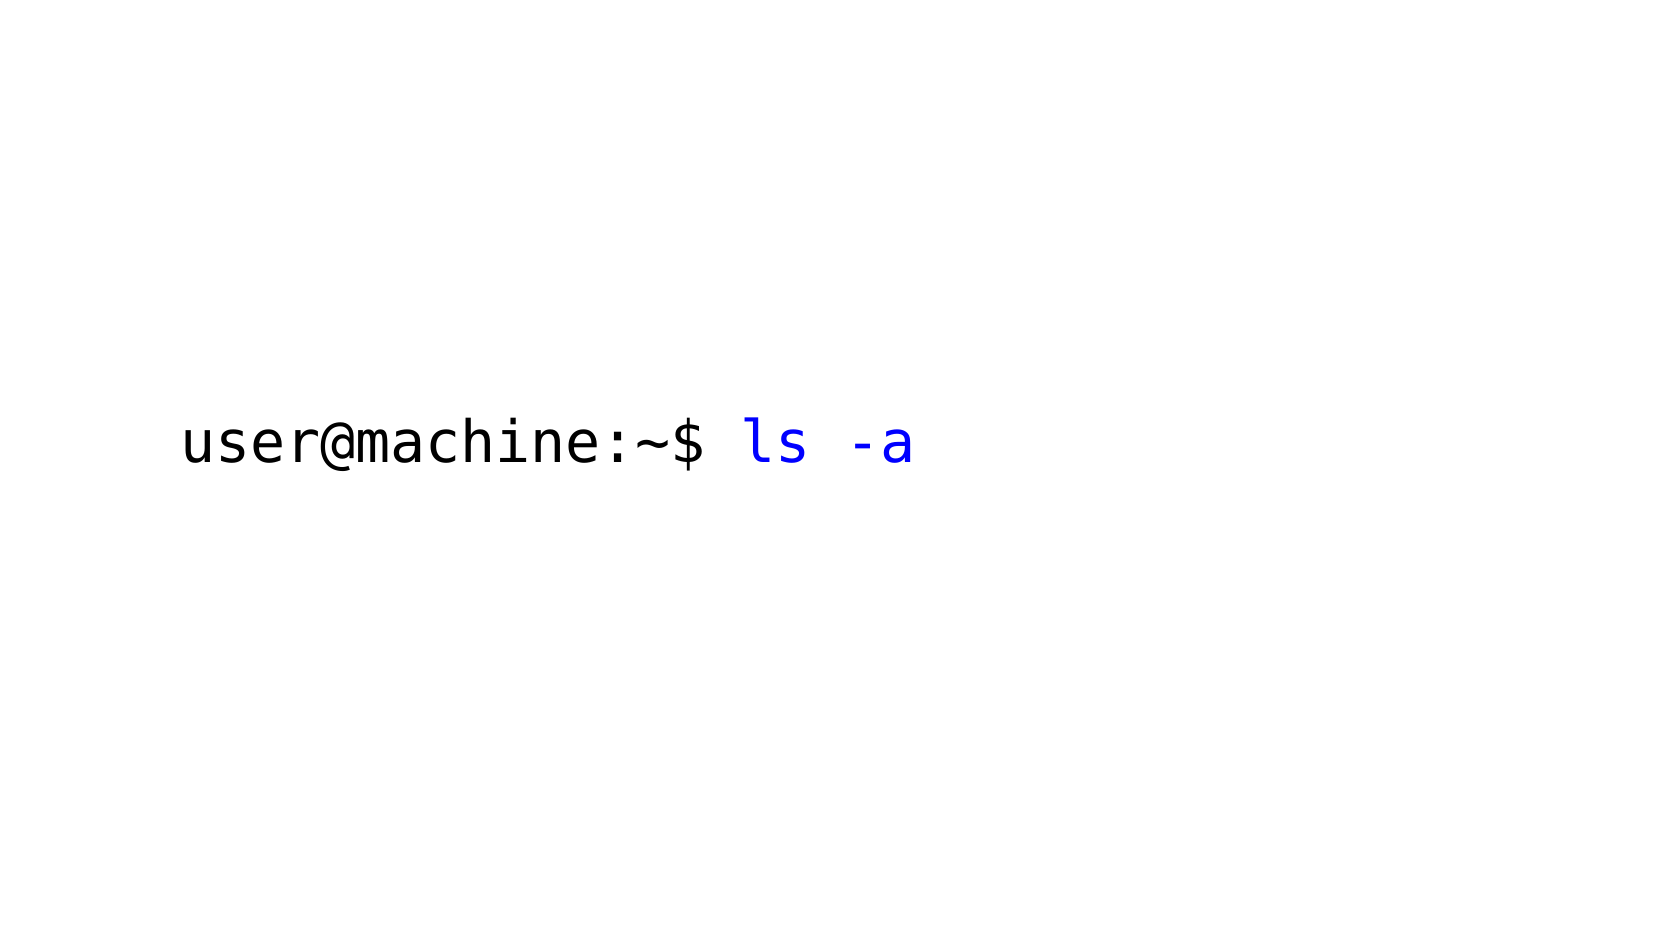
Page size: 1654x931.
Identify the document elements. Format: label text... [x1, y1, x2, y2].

text_box user@machine:~$ ls -a [165, 401, 1453, 485]
